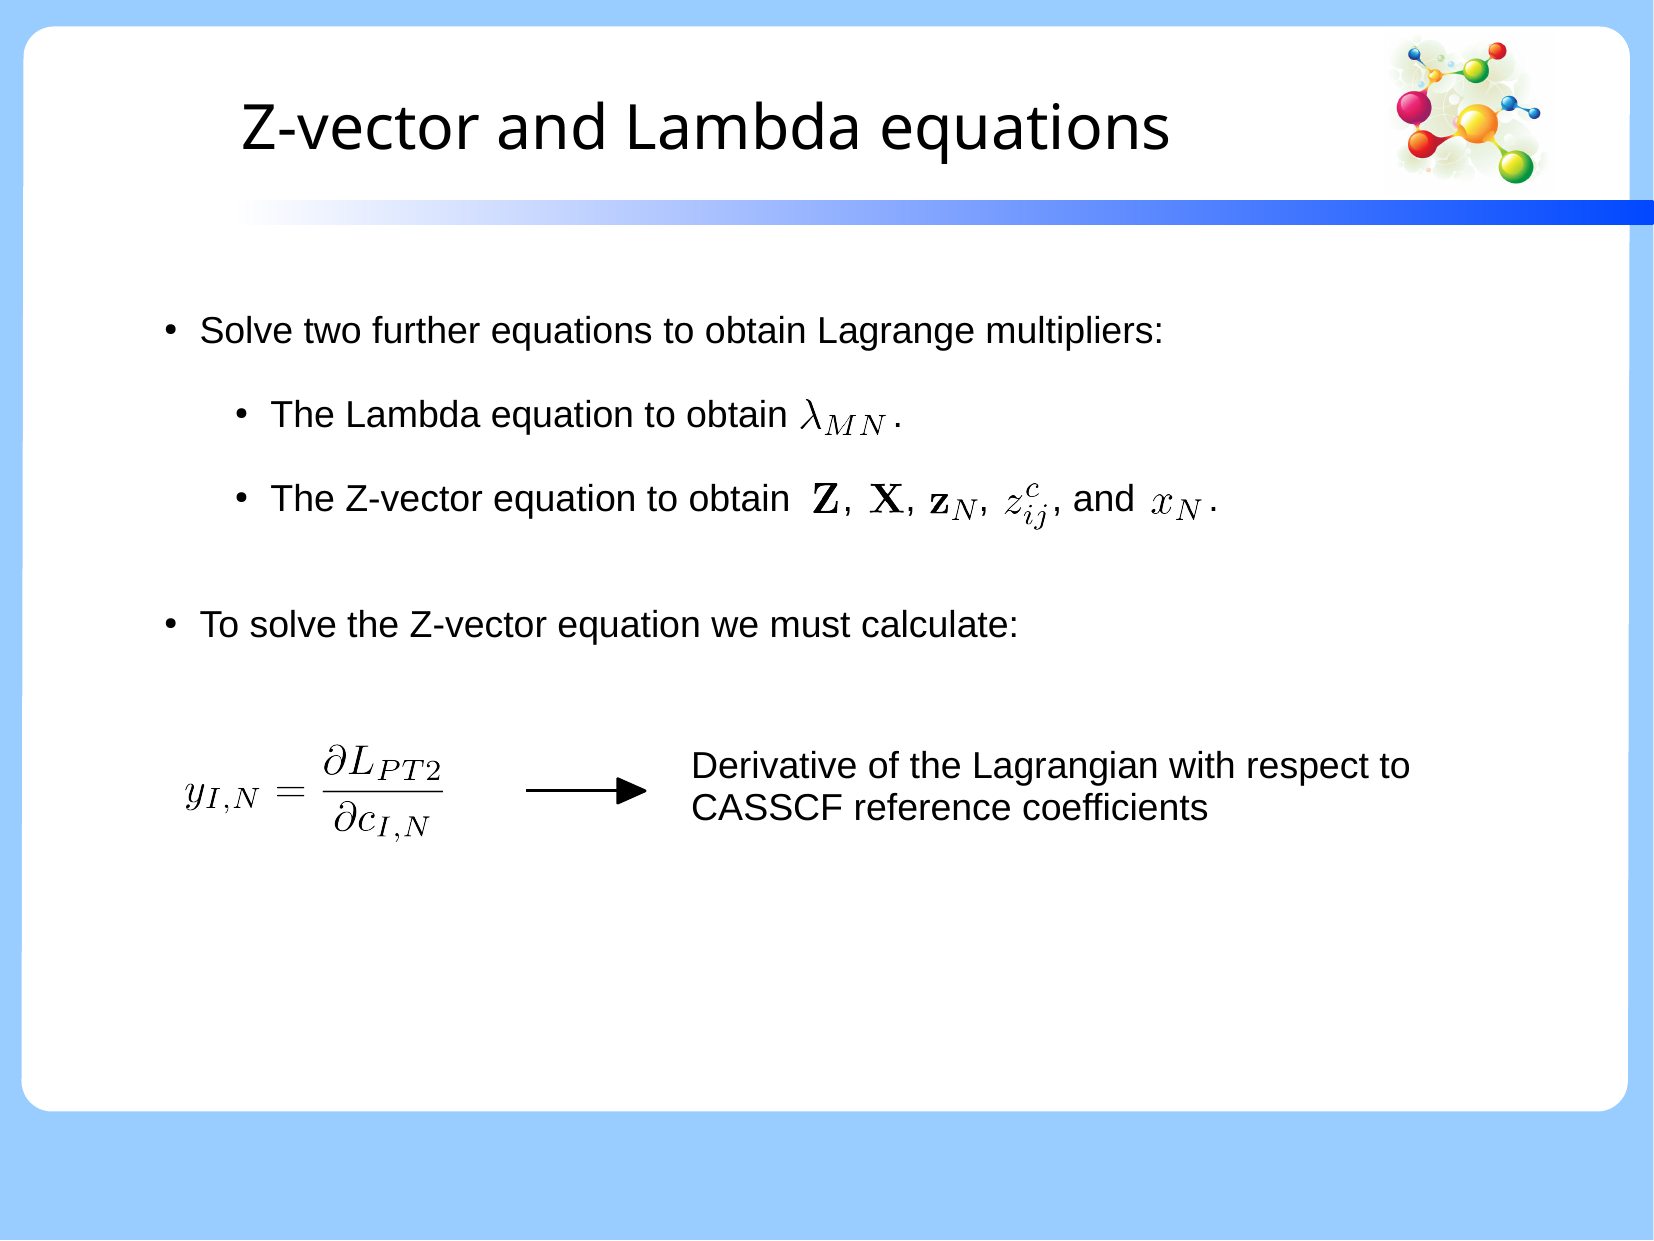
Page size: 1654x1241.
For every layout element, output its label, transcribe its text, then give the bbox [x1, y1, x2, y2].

picture [869, 483, 904, 513]
picture [930, 494, 978, 520]
title Z-vector and Lambda equations [82, 49, 1332, 201]
table_cell [956, 201, 961, 224]
picture [813, 483, 838, 513]
picture [185, 744, 443, 842]
picture [1151, 494, 1202, 520]
picture [1382, 29, 1556, 195]
text_box Solve two further equations to obtain Lagrange multipliers: The Lambda equation to obtain . The Z-vector equation to obtain , , , , and . To solve the Z-vector equation we must calculate: [149, 302, 1478, 654]
text_box Derivative of the Lagrangian with respect to CASSCF reference coefficients [676, 737, 1517, 836]
table_cell [873, 201, 877, 224]
picture [800, 399, 886, 436]
picture [1004, 483, 1047, 530]
